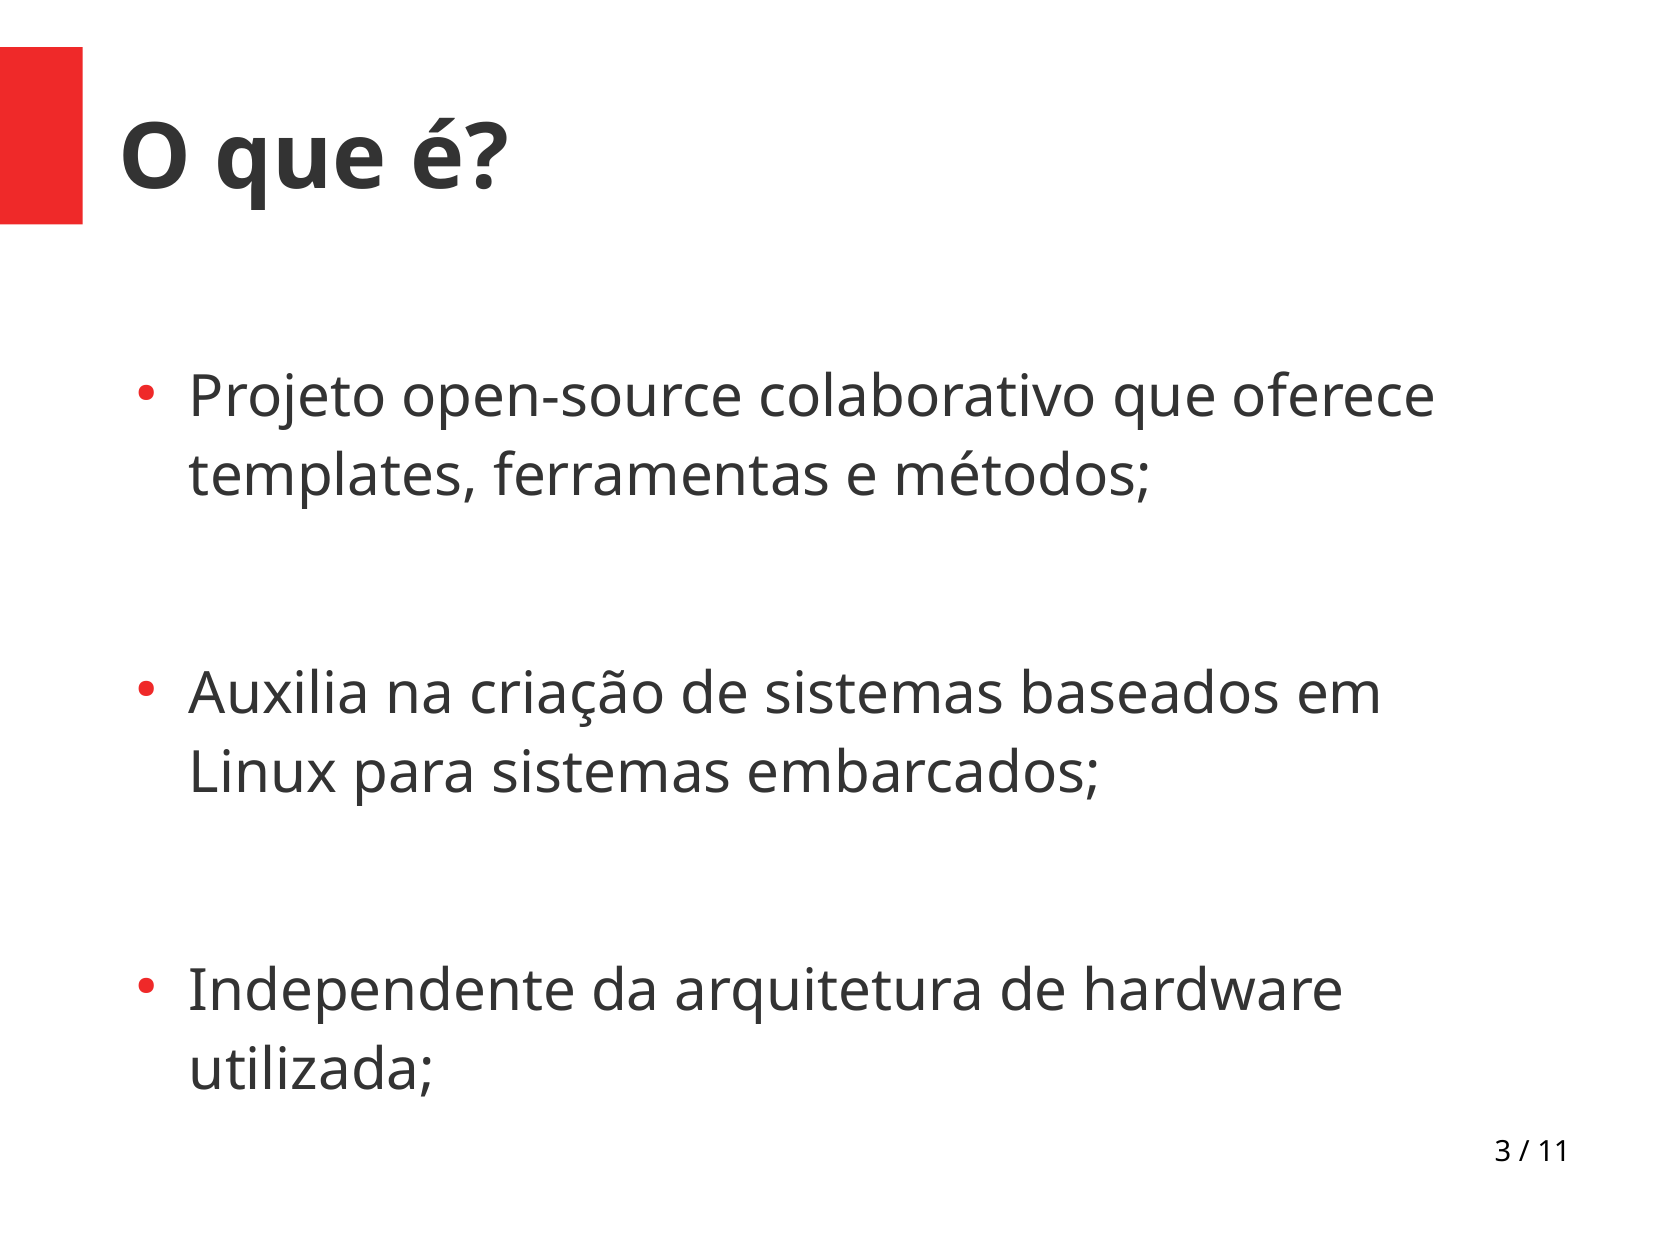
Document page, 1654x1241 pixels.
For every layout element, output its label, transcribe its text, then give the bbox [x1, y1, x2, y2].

list Projeto open-source colaborativo que oferece templates, ferramentas e métodos; Auxilia na criação de sistemas baseados em Linux para sistemas embarcados; Independente da arquitetura de hardware utilizada; Derivado do build system OpenEmbedded. [118, 354, 1536, 1074]
title O que é? [118, 45, 1571, 260]
